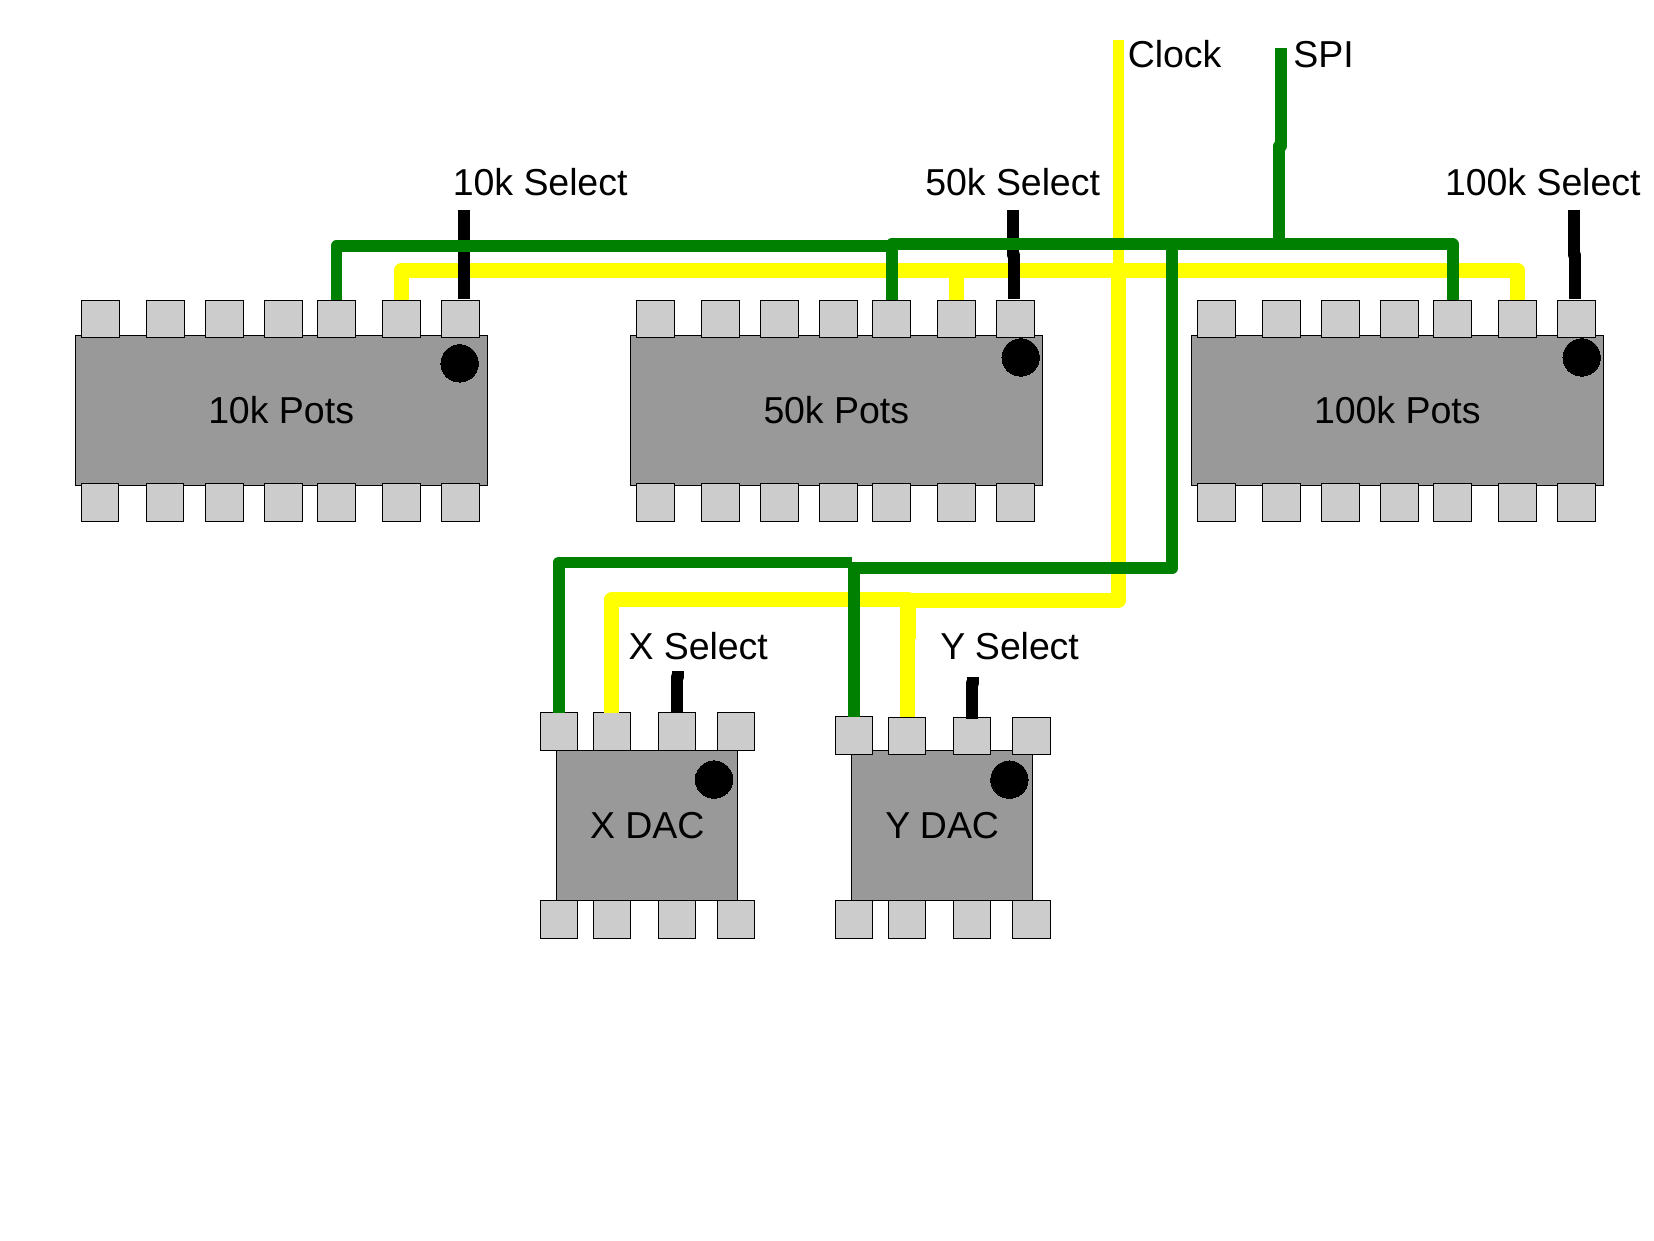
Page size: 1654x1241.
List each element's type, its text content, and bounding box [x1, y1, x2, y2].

text_box [1321, 300, 1360, 338]
text_box [717, 712, 755, 751]
text_box [888, 900, 926, 939]
text_box X DAC [556, 750, 738, 901]
text_box [81, 300, 120, 338]
text_box 10k Pots [75, 335, 488, 486]
text_box [441, 483, 480, 522]
text_box [996, 483, 1035, 522]
text_box [701, 483, 740, 522]
text_box [1262, 300, 1301, 338]
text_box [990, 760, 1029, 799]
text_box [1498, 300, 1537, 338]
text_box 100k Select [1430, 154, 1654, 212]
text_box [540, 712, 578, 751]
text_box [264, 300, 303, 338]
text_box [953, 717, 991, 755]
text_box [872, 300, 911, 338]
text_box [701, 300, 740, 338]
text_box [760, 483, 799, 522]
text_box [81, 483, 119, 522]
text_box 50k Pots [630, 335, 1043, 486]
text_box [1012, 900, 1051, 939]
text_box [1380, 483, 1419, 522]
text_box [953, 900, 991, 939]
text_box [593, 900, 631, 939]
text_box [146, 300, 185, 338]
text_box [382, 300, 421, 338]
text_box Clock [1113, 25, 1238, 83]
text_box [1197, 300, 1236, 338]
text_box [717, 900, 755, 939]
text_box [636, 483, 675, 522]
text_box X Select [613, 618, 814, 675]
text_box [146, 483, 184, 522]
text_box [593, 712, 631, 751]
text_box [382, 483, 421, 522]
text_box [1433, 483, 1472, 522]
text_box [540, 900, 578, 939]
text_box [1498, 483, 1537, 522]
text_box [888, 717, 926, 755]
text_box [1433, 300, 1472, 338]
text_box [937, 483, 976, 522]
text_box [1262, 483, 1301, 522]
text_box SPI [1278, 25, 1388, 83]
text_box [996, 300, 1040, 377]
text_box 100k Pots [1191, 335, 1604, 486]
text_box 10k Select [438, 154, 676, 212]
text_box [1321, 483, 1360, 522]
text_box [1012, 717, 1051, 755]
text_box [835, 900, 873, 939]
text_box [440, 344, 479, 383]
text_box [264, 483, 303, 522]
text_box [695, 760, 733, 799]
text_box [441, 300, 480, 338]
text_box [636, 300, 675, 338]
text_box [205, 300, 244, 338]
text_box [760, 300, 799, 338]
text_box [205, 483, 244, 522]
text_box [1197, 483, 1236, 522]
text_box [1557, 483, 1596, 522]
text_box [317, 300, 356, 338]
text_box [872, 483, 911, 522]
text_box [835, 716, 873, 755]
text_box 50k Select [910, 154, 1148, 212]
text_box Y DAC [851, 750, 1033, 901]
text_box [658, 712, 696, 751]
text_box [1380, 300, 1419, 338]
text_box [819, 483, 858, 522]
text_box Y Select [925, 618, 1126, 675]
text_box [1557, 300, 1601, 377]
text_box [317, 483, 356, 522]
text_box [819, 300, 858, 338]
text_box [937, 300, 976, 338]
text_box [658, 900, 696, 939]
